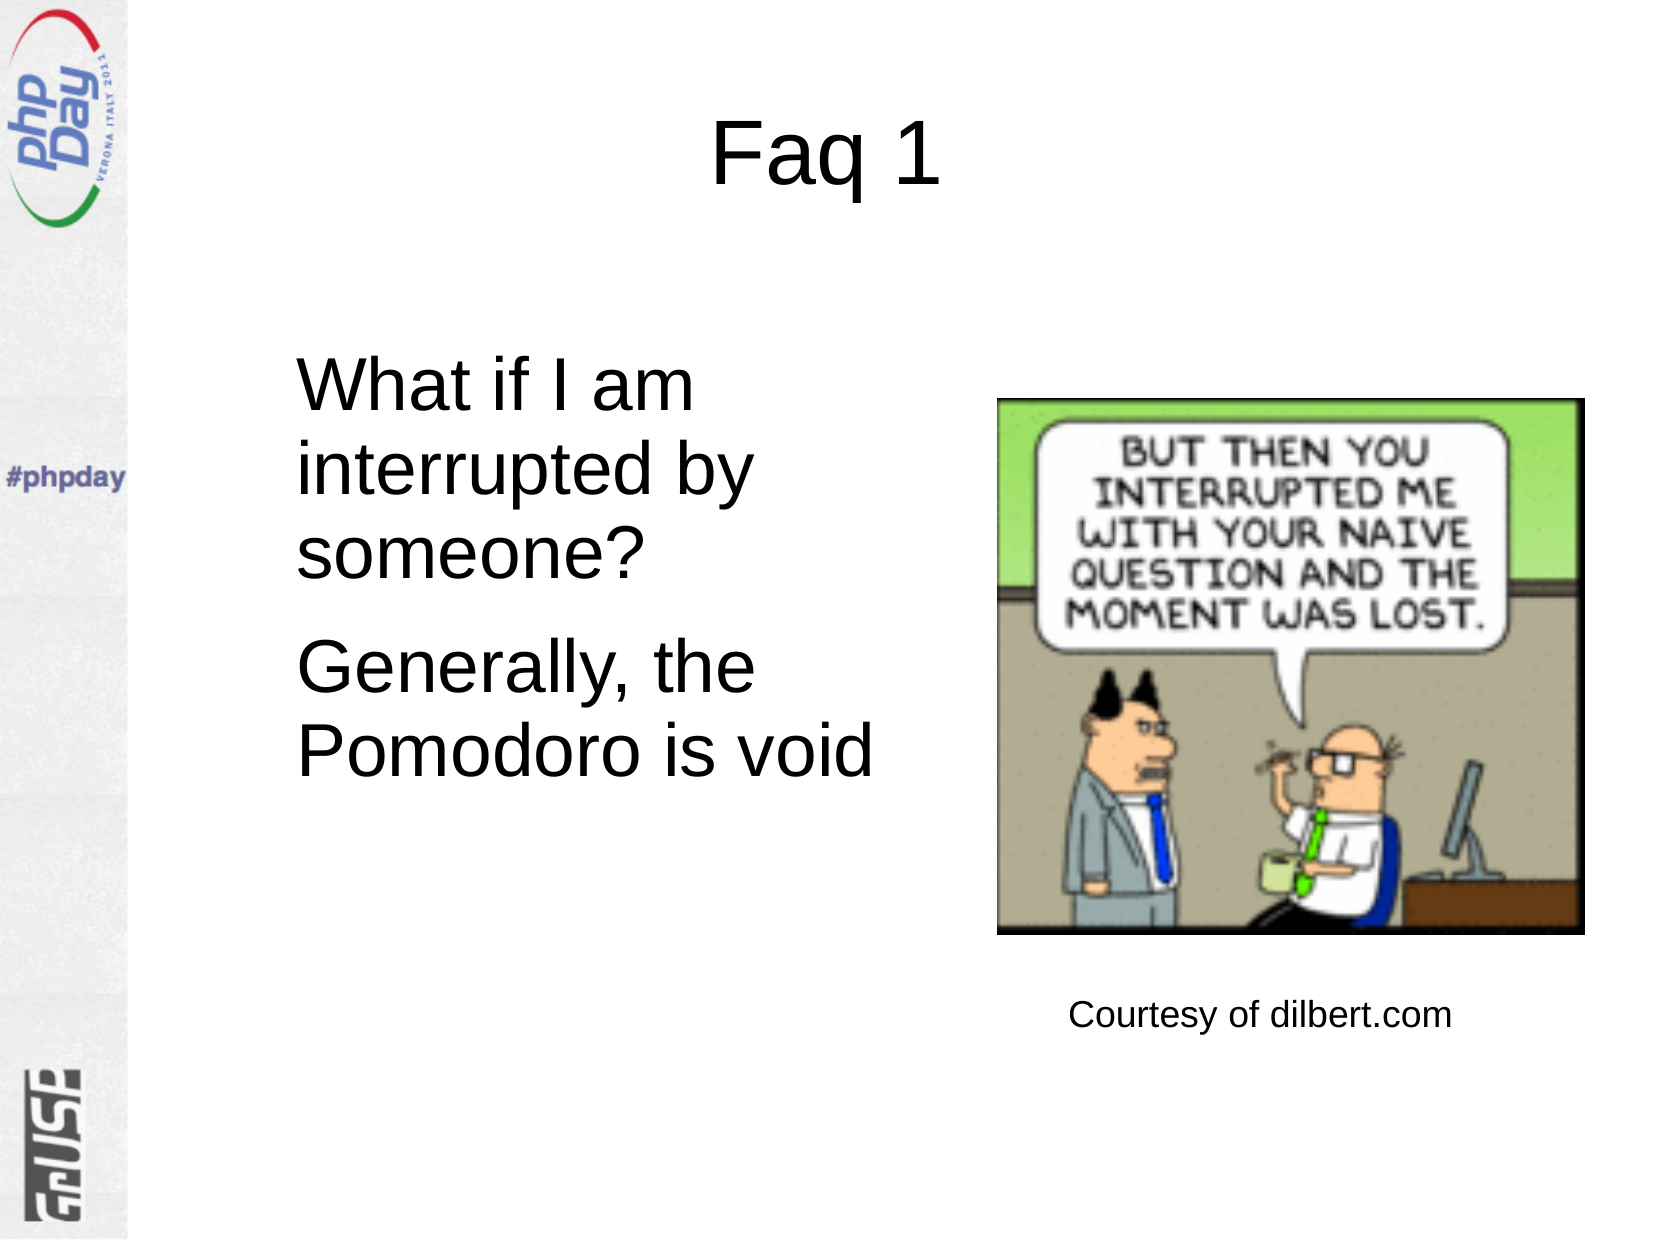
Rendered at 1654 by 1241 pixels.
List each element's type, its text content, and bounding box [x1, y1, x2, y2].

text_box Courtesy of dilbert.com [1053, 985, 1536, 1043]
list What if I am interrupted by someone? Generally, the Pomodoro is void [225, 342, 956, 1041]
title Faq 1 [82, 56, 1571, 250]
picture [0, 0, 1654, 1241]
